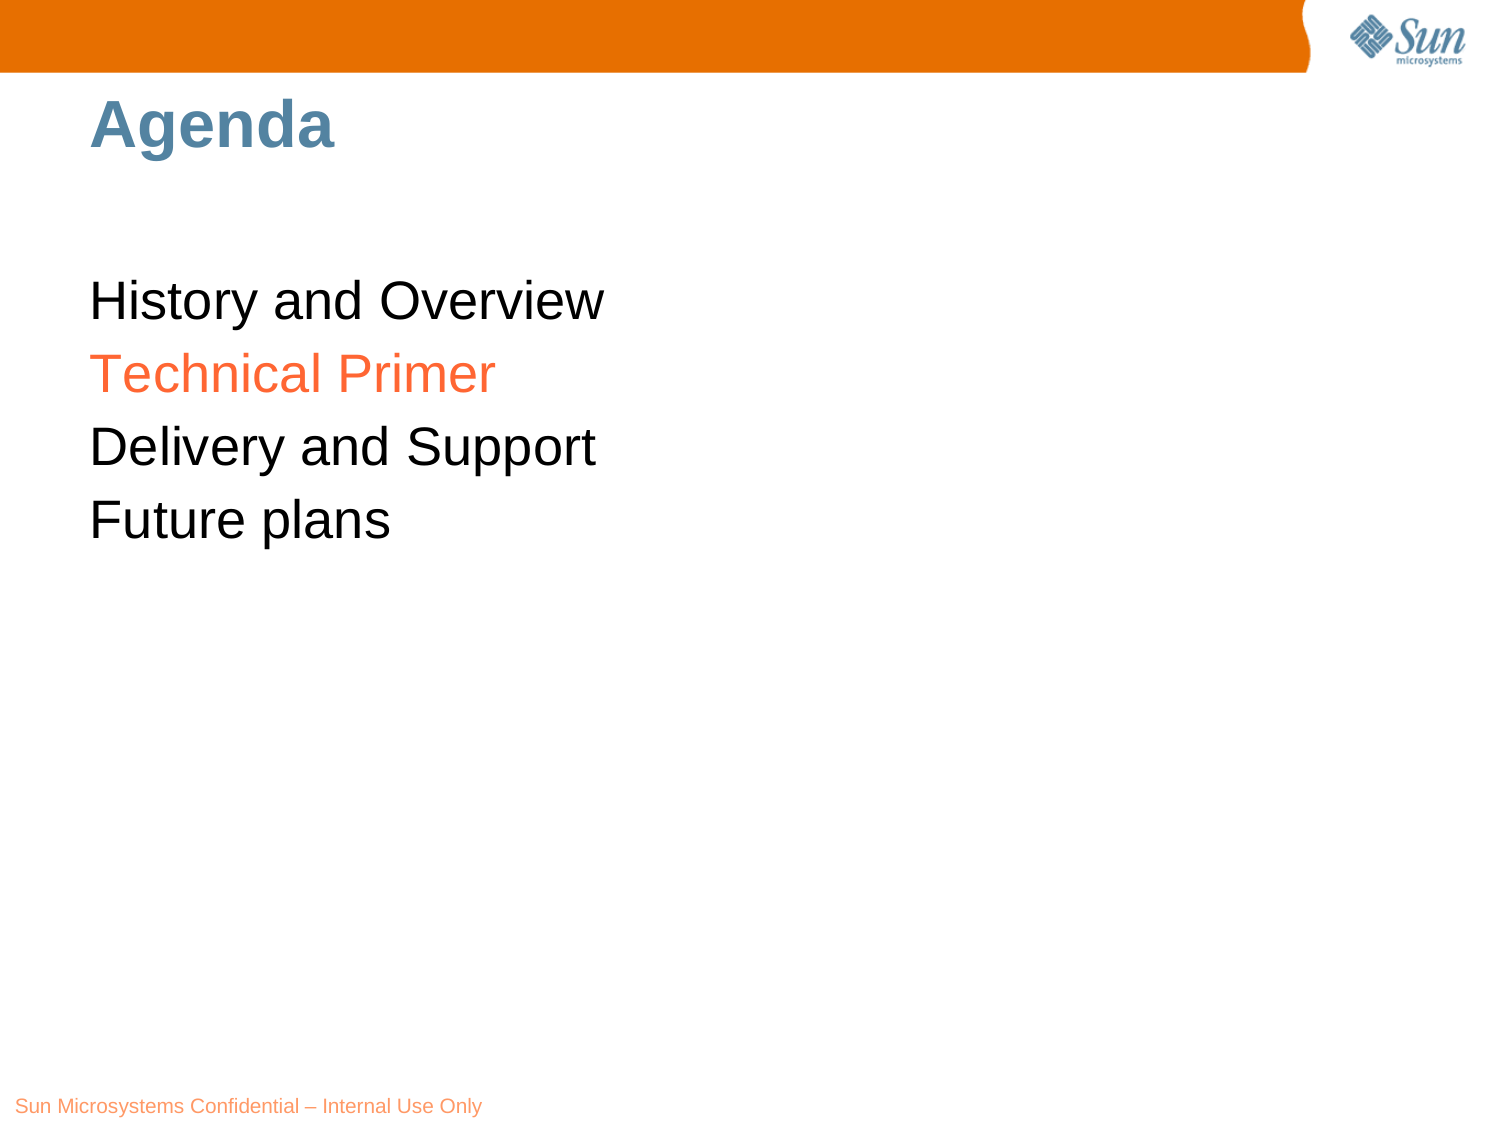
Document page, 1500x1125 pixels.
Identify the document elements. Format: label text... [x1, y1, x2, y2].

title Agenda [75, 79, 1426, 225]
picture [0, 0, 1500, 75]
list History and Overview Technical Primer Delivery and Support Future plans [75, 262, 1426, 1006]
